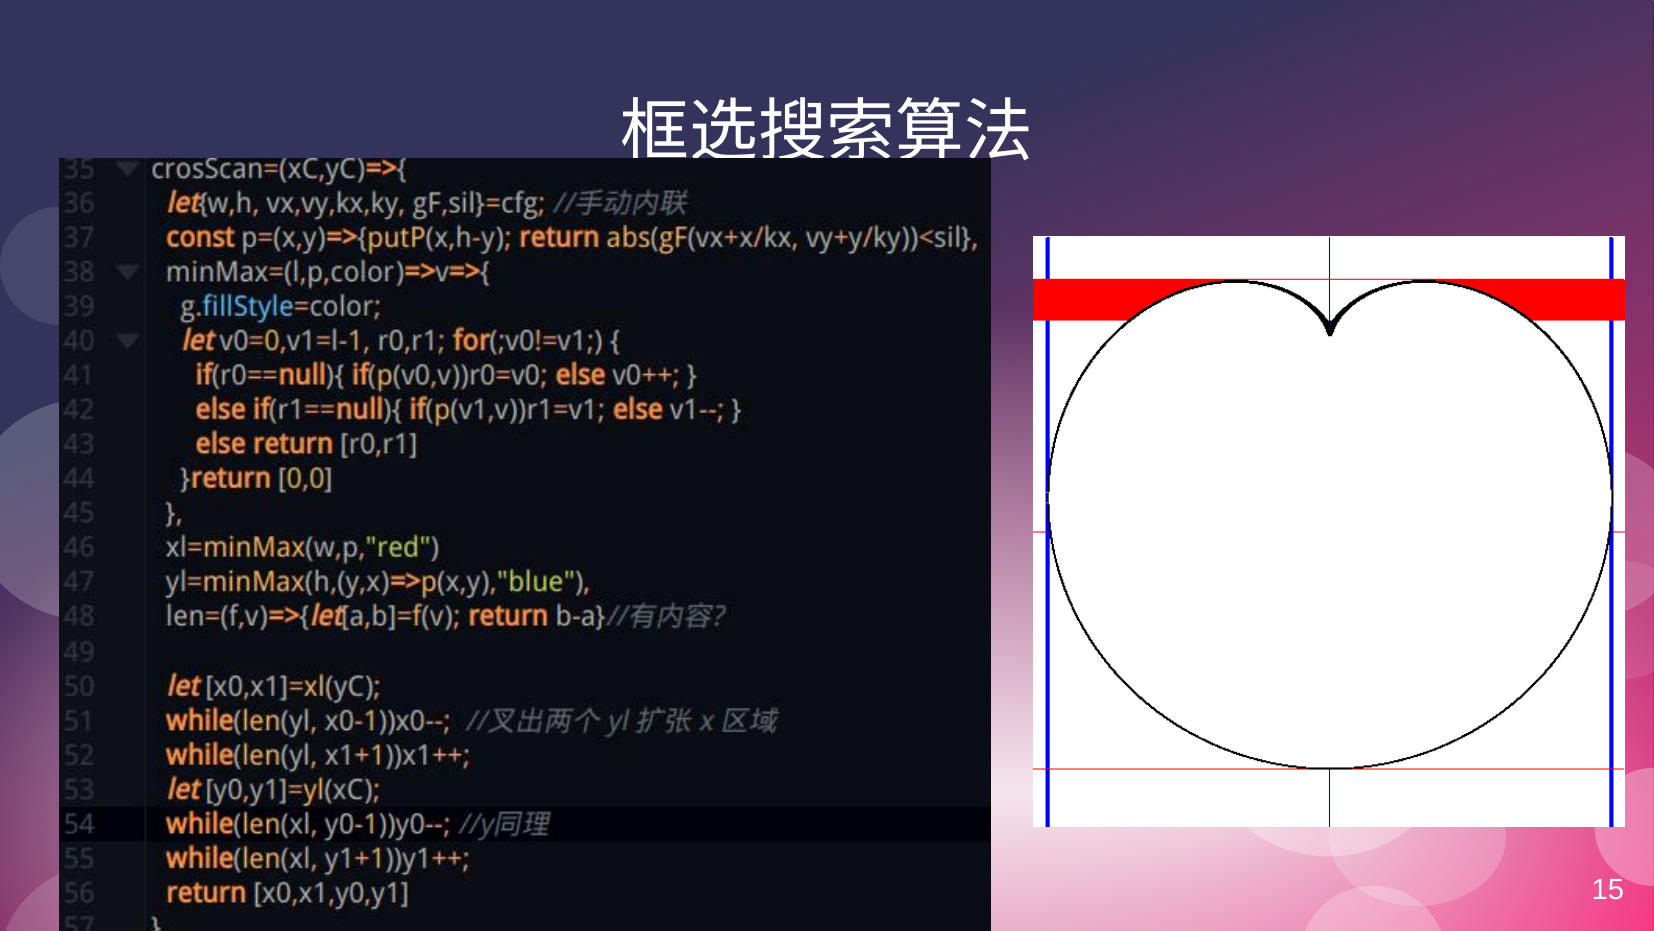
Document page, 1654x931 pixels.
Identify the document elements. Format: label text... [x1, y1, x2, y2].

title 框选搜索算法 [88, 44, 1565, 207]
picture [1033, 236, 1625, 827]
picture [59, 158, 991, 931]
